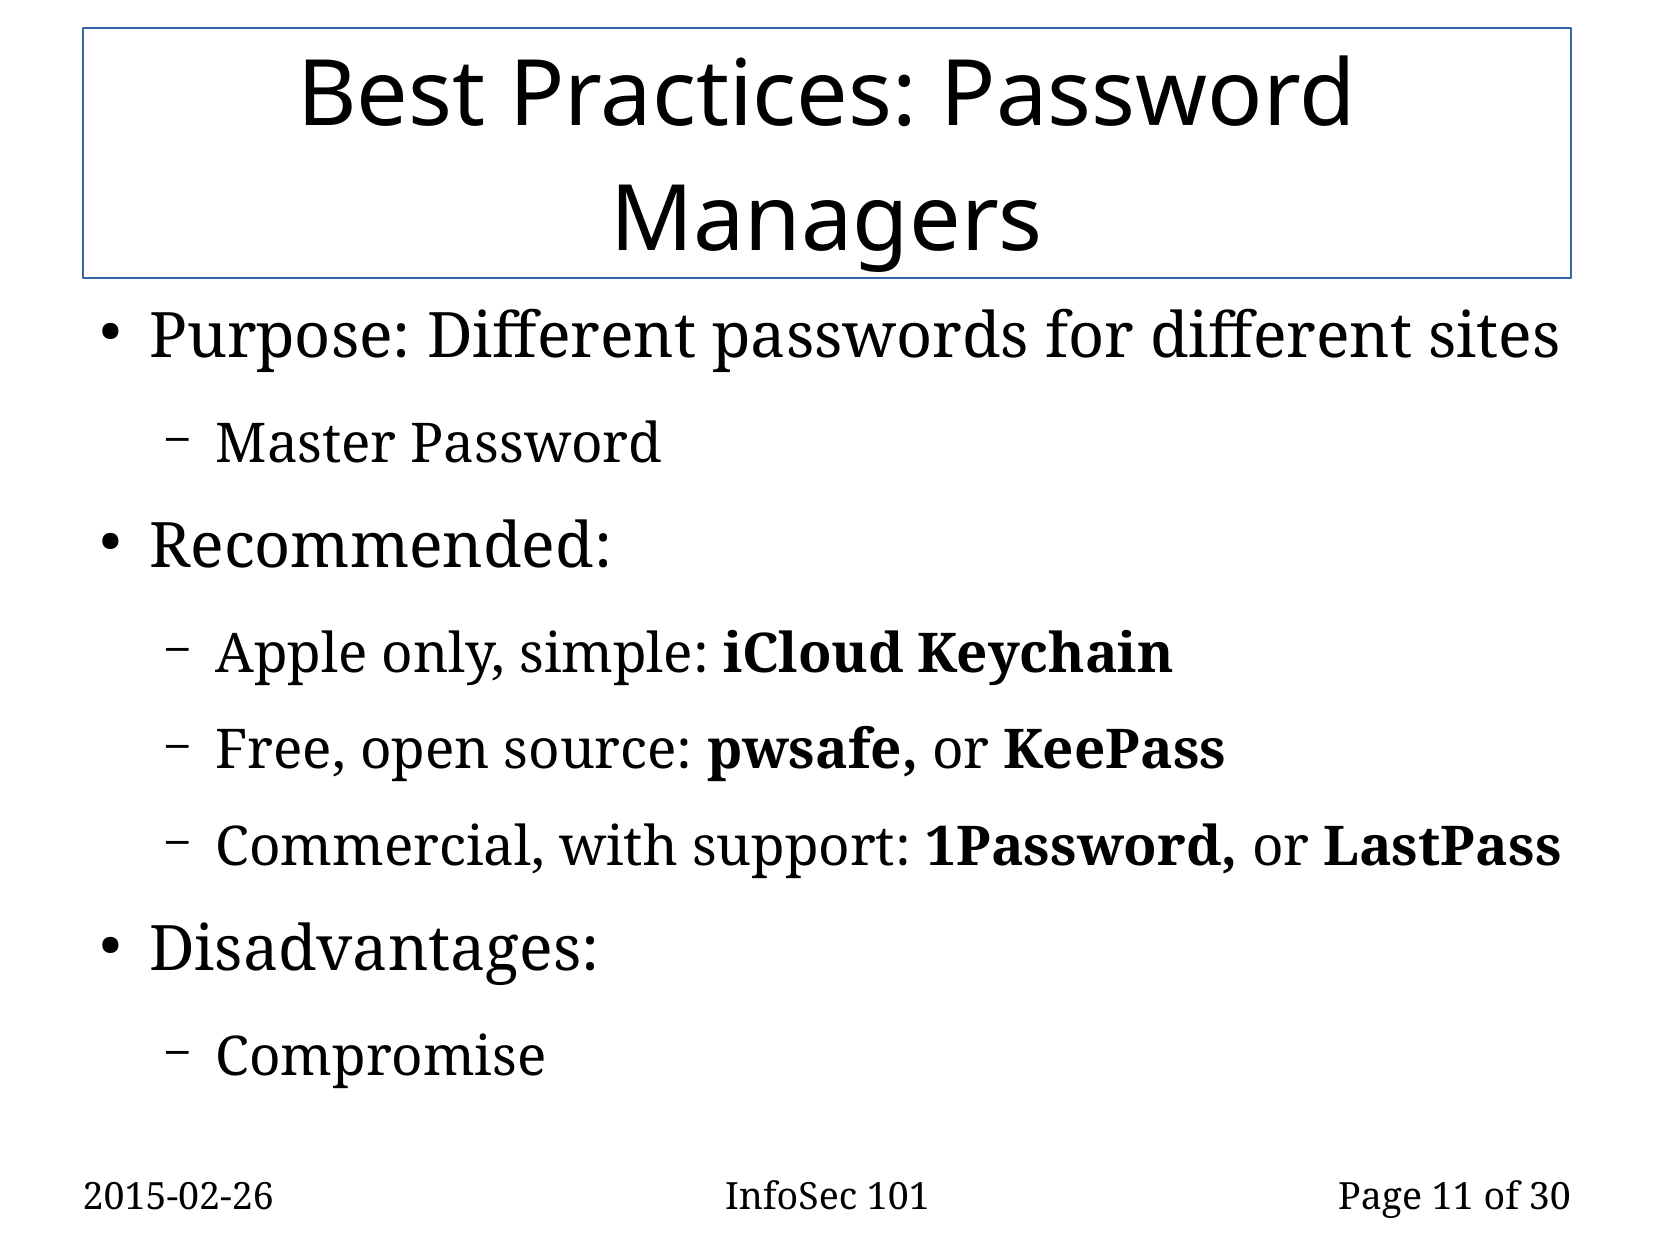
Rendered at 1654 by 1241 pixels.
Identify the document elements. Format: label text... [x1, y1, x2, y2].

list Purpose: Different passwords for different sites Master Password Recommended: Apple only, simple: iCloud Keychain Free, open source: pwsafe, or KeePass Commercial, with support: 1Password, or LastPass Disadvantages: Compromise [82, 290, 1571, 1126]
title Best Practices: Password Managers [82, 49, 1571, 257]
